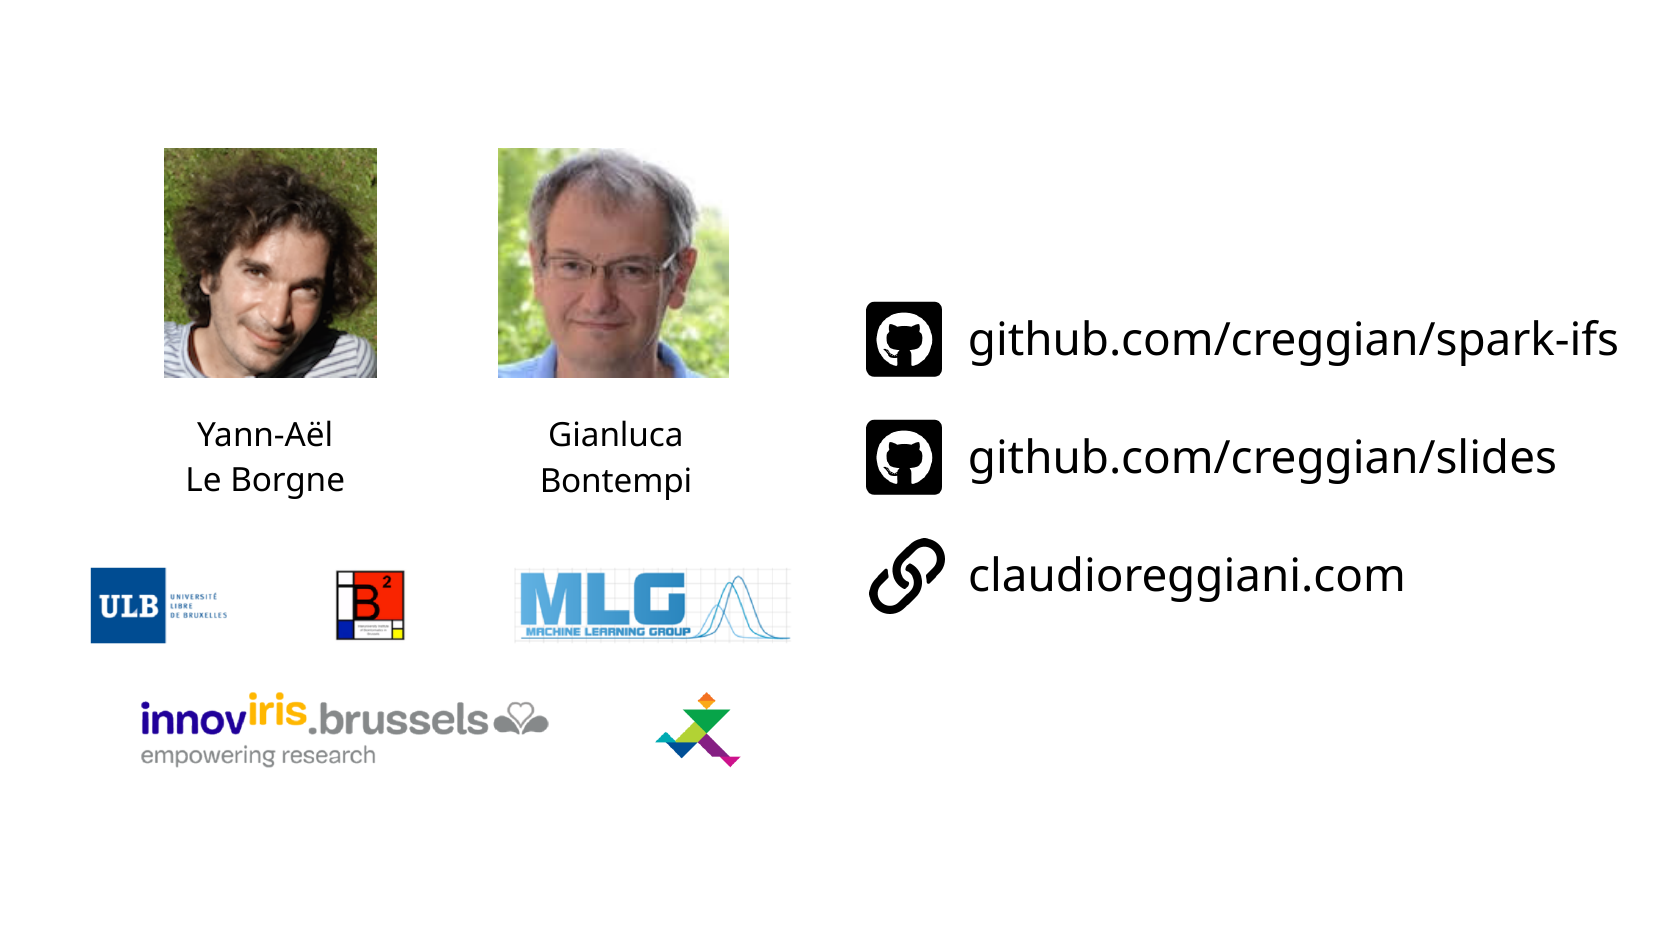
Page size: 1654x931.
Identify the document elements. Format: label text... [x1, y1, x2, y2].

text_box Yann-Aël Le Borgne [170, 403, 342, 501]
picture [88, 565, 792, 770]
picture [164, 148, 377, 378]
text_box Gianluca Bontempi [524, 403, 694, 501]
text_box github.com/creggian/spark-ifs [953, 299, 1570, 370]
picture [869, 538, 945, 614]
text_box github.com/creggian/slides [953, 417, 1513, 488]
picture [498, 148, 729, 378]
picture [866, 296, 942, 382]
picture [866, 414, 942, 500]
text_box claudioreggiani.com [953, 535, 1366, 606]
